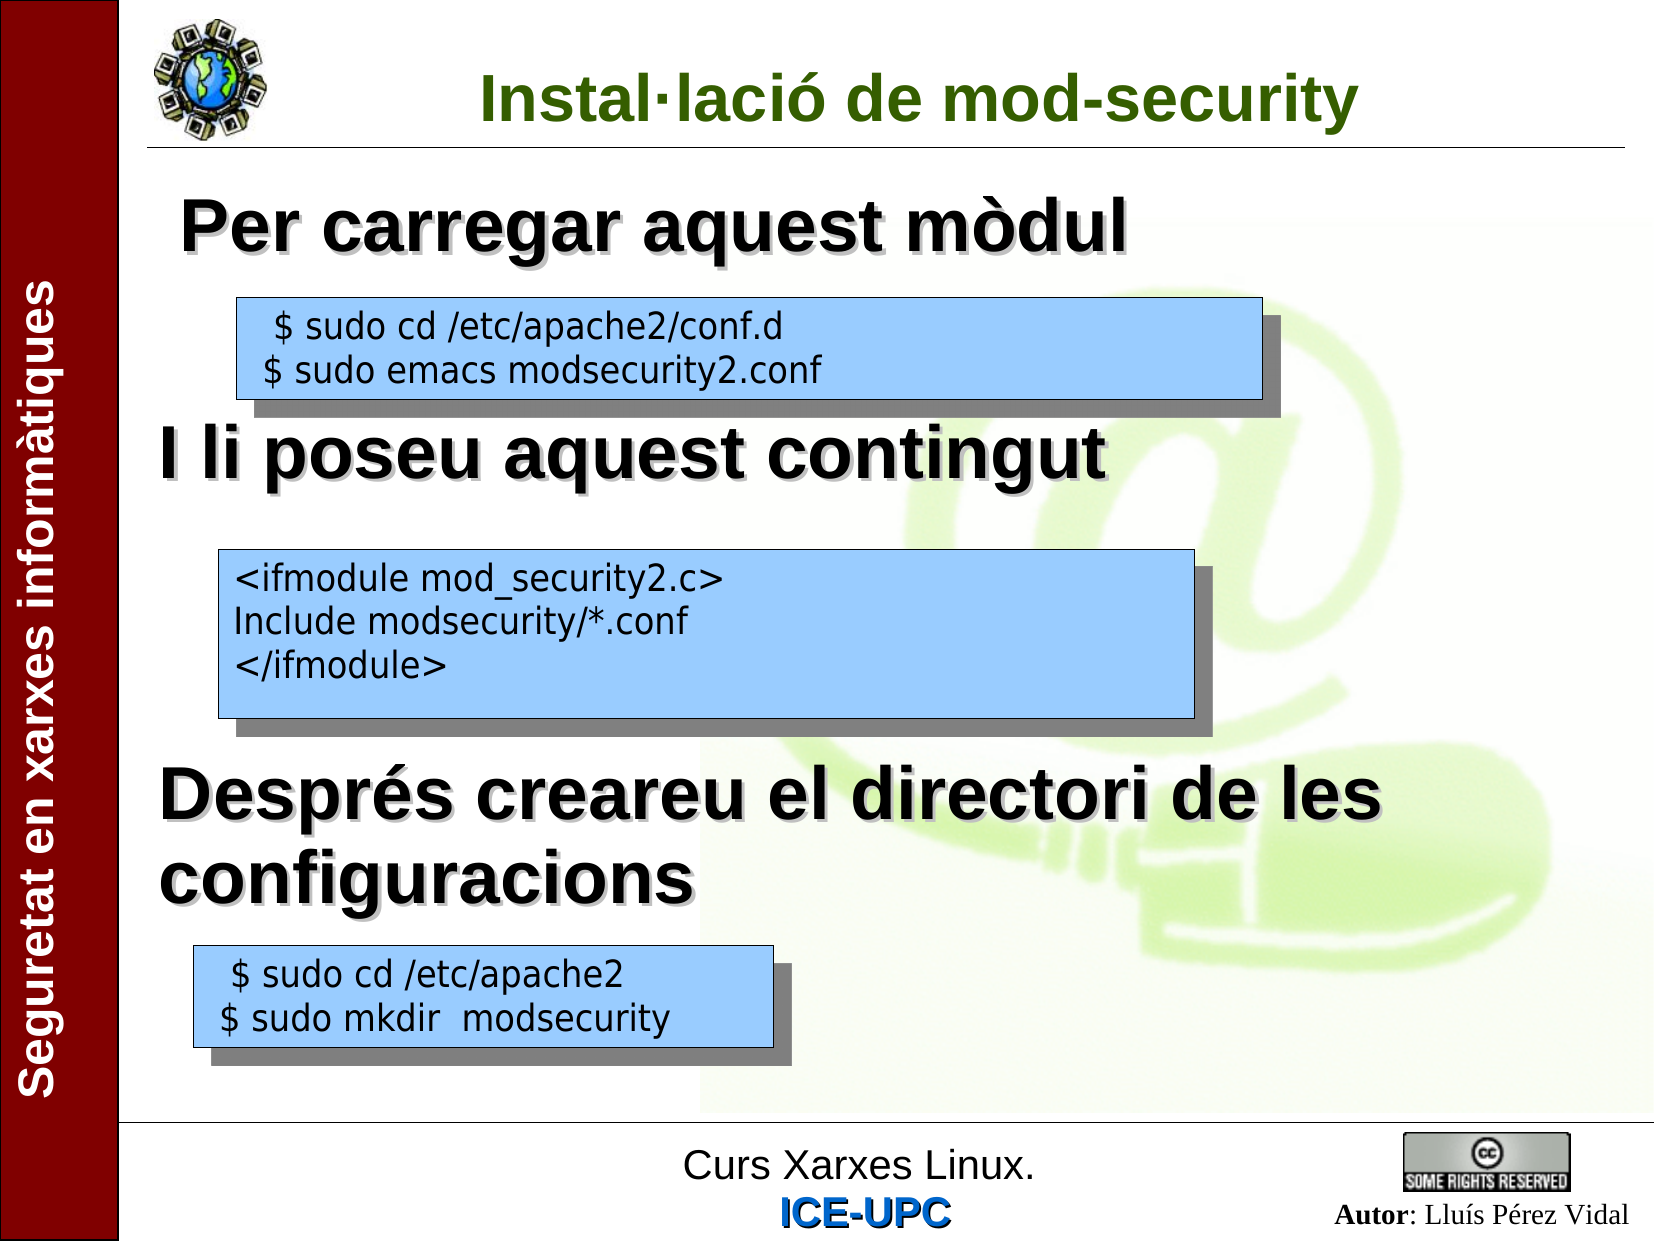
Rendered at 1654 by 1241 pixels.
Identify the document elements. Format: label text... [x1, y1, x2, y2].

picture [154, 19, 268, 49]
list Per carregar aquest mòdul I li poseu aquest contingut Després creareu el directori de les configuracions [158, 183, 1631, 943]
picture [700, 217, 1654, 1113]
text_box $ sudo cd /etc/apache2/conf.d $ sudo emacs modsecurity2.conf [236, 297, 1263, 400]
title Instal·lació de mod-security [129, 49, 1619, 148]
text_box <ifmodule mod_security2.c> Include modsecurity/*.conf </ifmodule> [218, 549, 1195, 719]
text_box $ sudo cd /etc/apache2 $ sudo mkdir modsecurity [193, 945, 774, 1048]
picture [1403, 1132, 1571, 1192]
